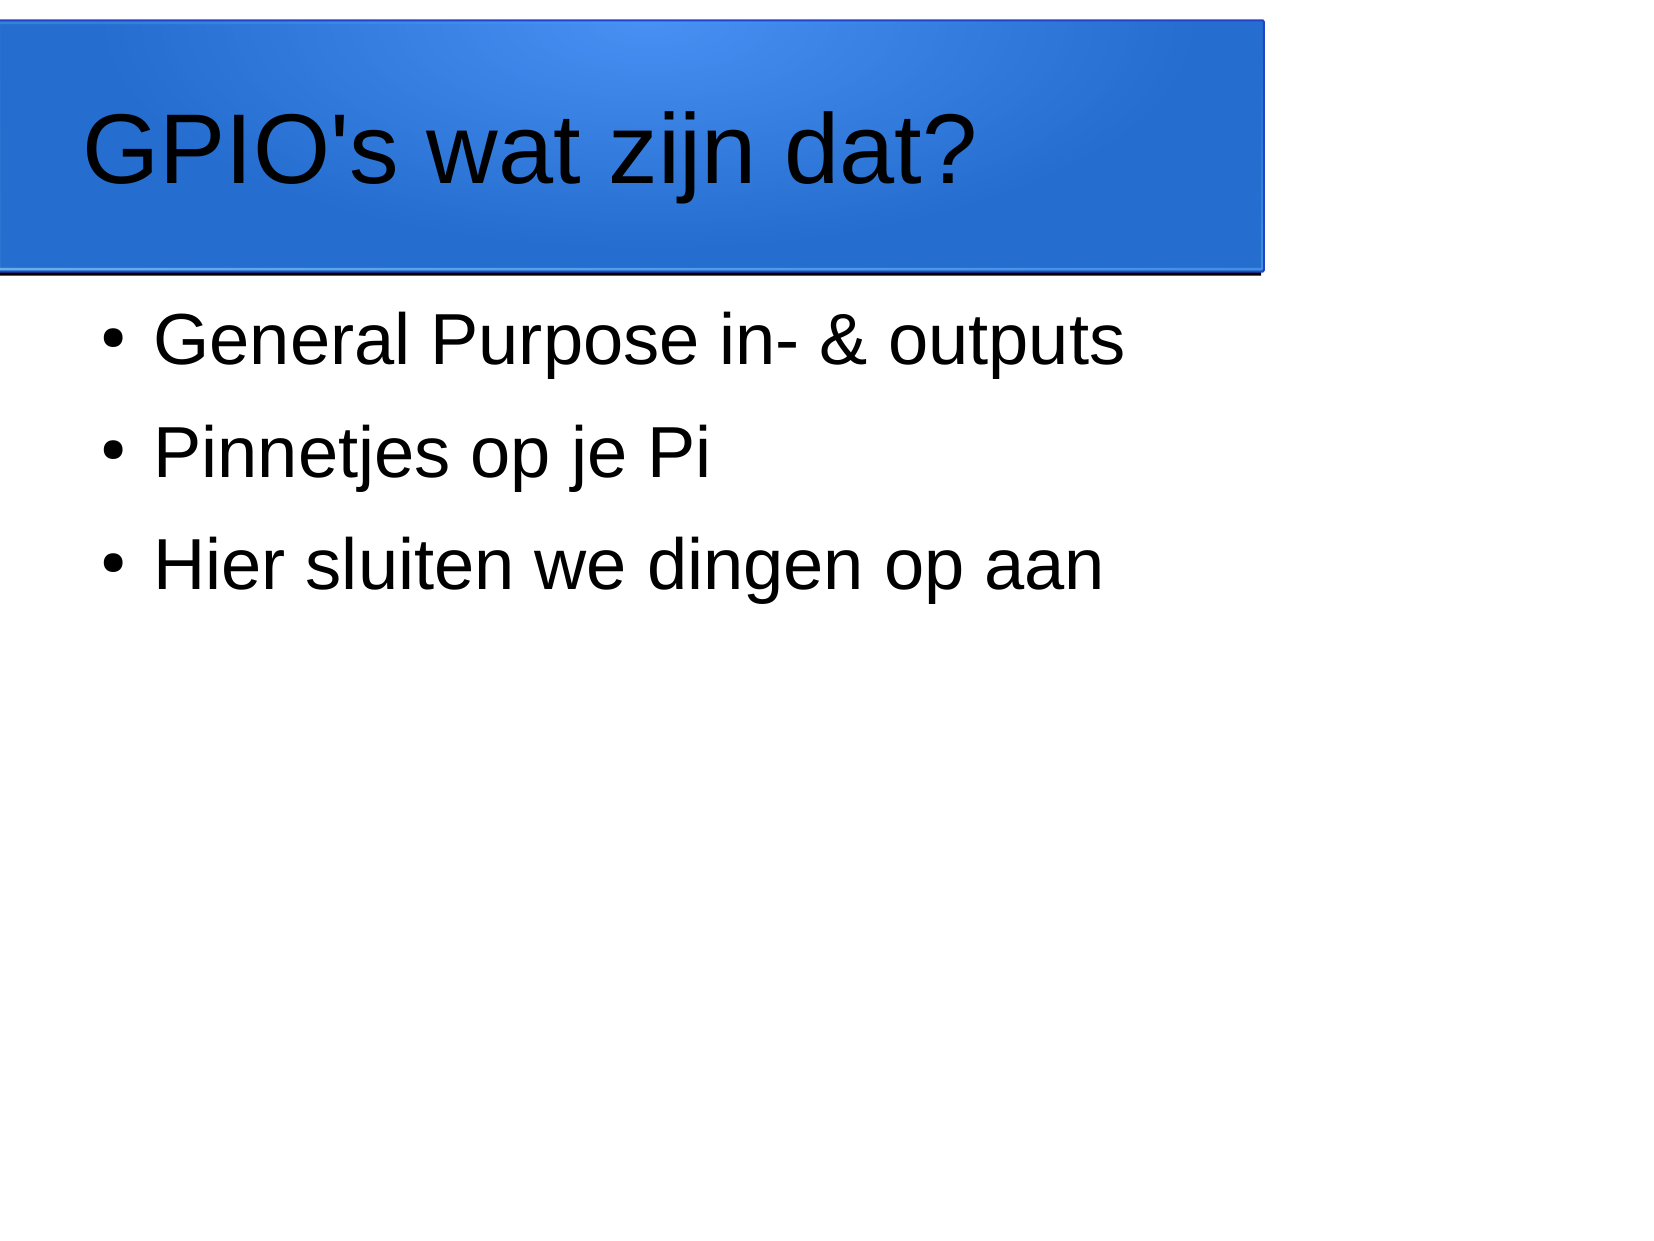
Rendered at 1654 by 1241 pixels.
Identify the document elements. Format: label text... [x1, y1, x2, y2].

title GPIO's wat zijn dat? [82, 47, 1235, 252]
list General Purpose in- & outputs Pinnetjes op je Pi Hier sluiten we dingen op aan [82, 299, 1571, 1019]
